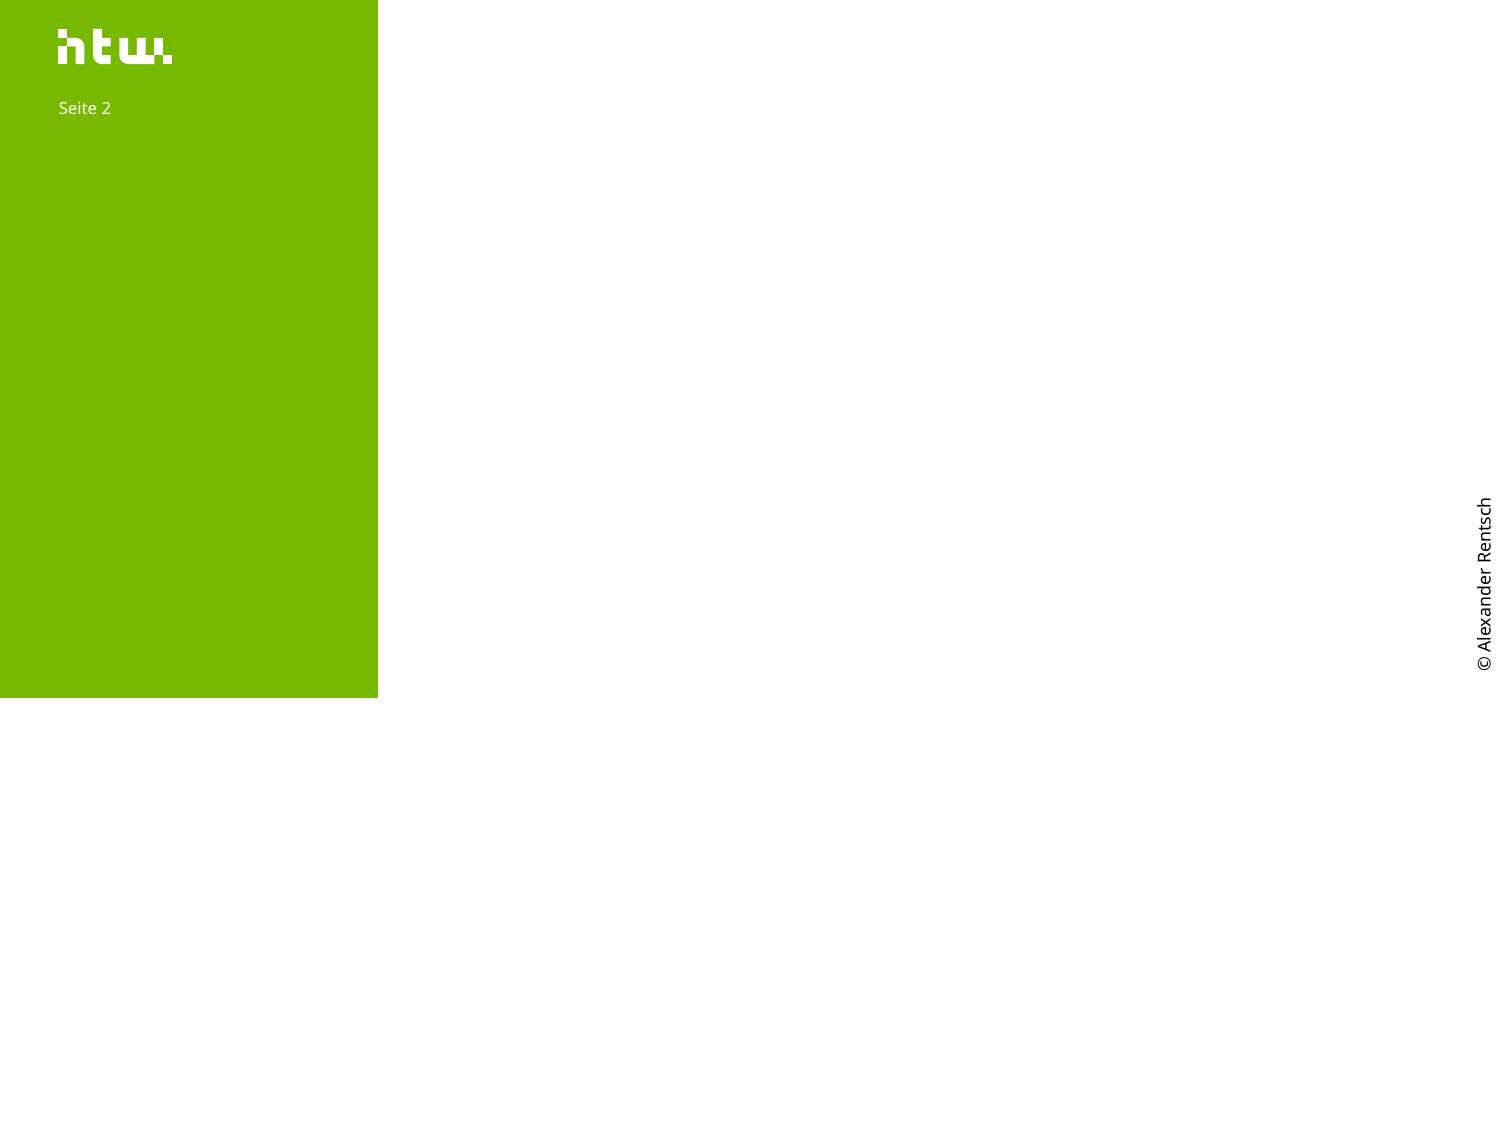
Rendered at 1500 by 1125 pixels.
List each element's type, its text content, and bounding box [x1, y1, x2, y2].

list © Alexander Rentsch [1464, 7, 1495, 672]
